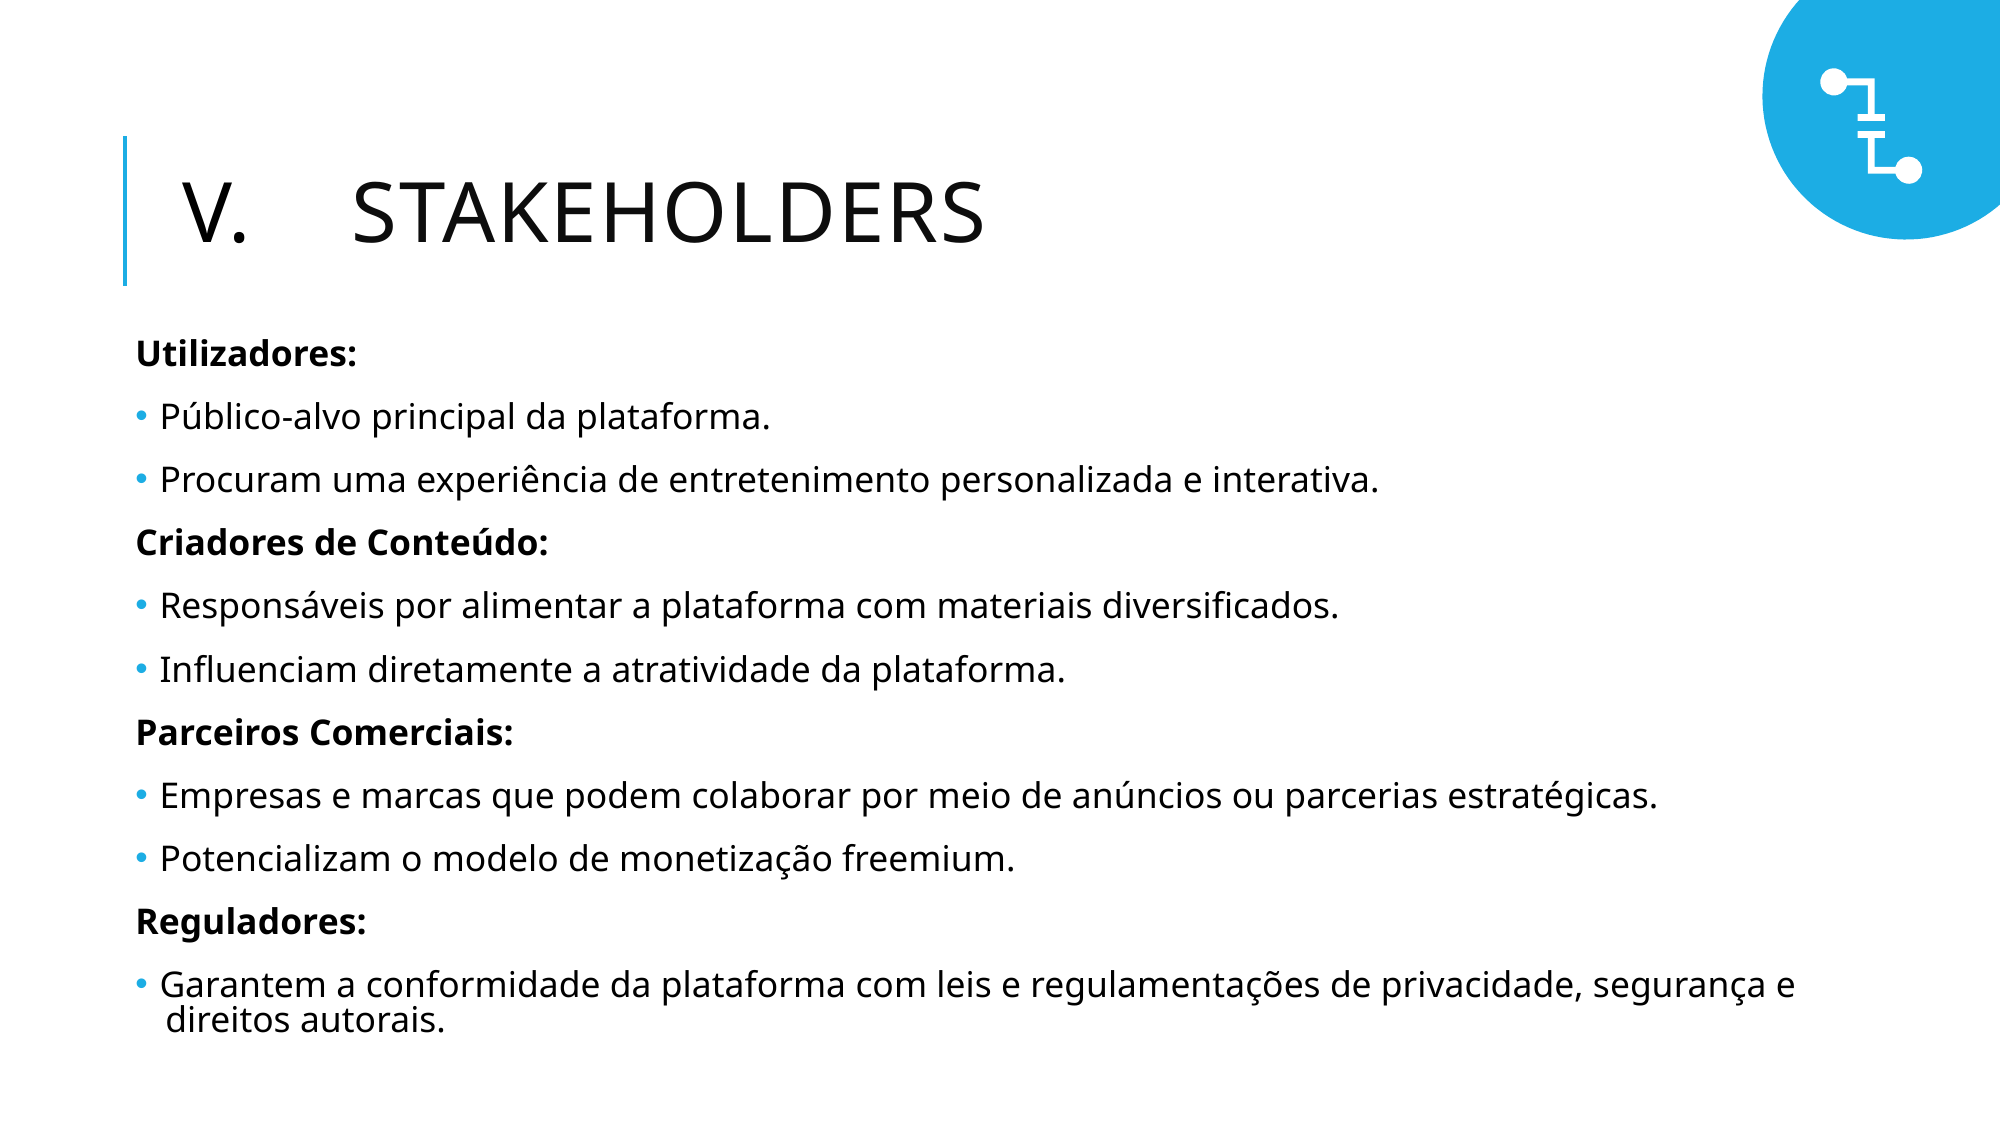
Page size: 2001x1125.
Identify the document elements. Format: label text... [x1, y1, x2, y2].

list Utilizadores: Público-alvo principal da plataforma. Procuram uma experiência de entretenimento personalizada e interativa. Criadores de Conteúdo: Responsáveis por alimentar a plataforma com materiais diversificados. Influenciam diretamente a atratividade da plataforma. Parceiros Comerciais: Empresas e marcas que podem colaborar por meio de anúncios ou parcerias estratégicas. Potencializam o modelo de monetização freemium. Reguladores: Garantem a conformidade da plataforma com leis e regulamentações de privacidade, segurança e direitos autorais. [127, 331, 1846, 1096]
title Stakeholders [168, 96, 1763, 331]
text_box [1762, 0, 2000, 240]
